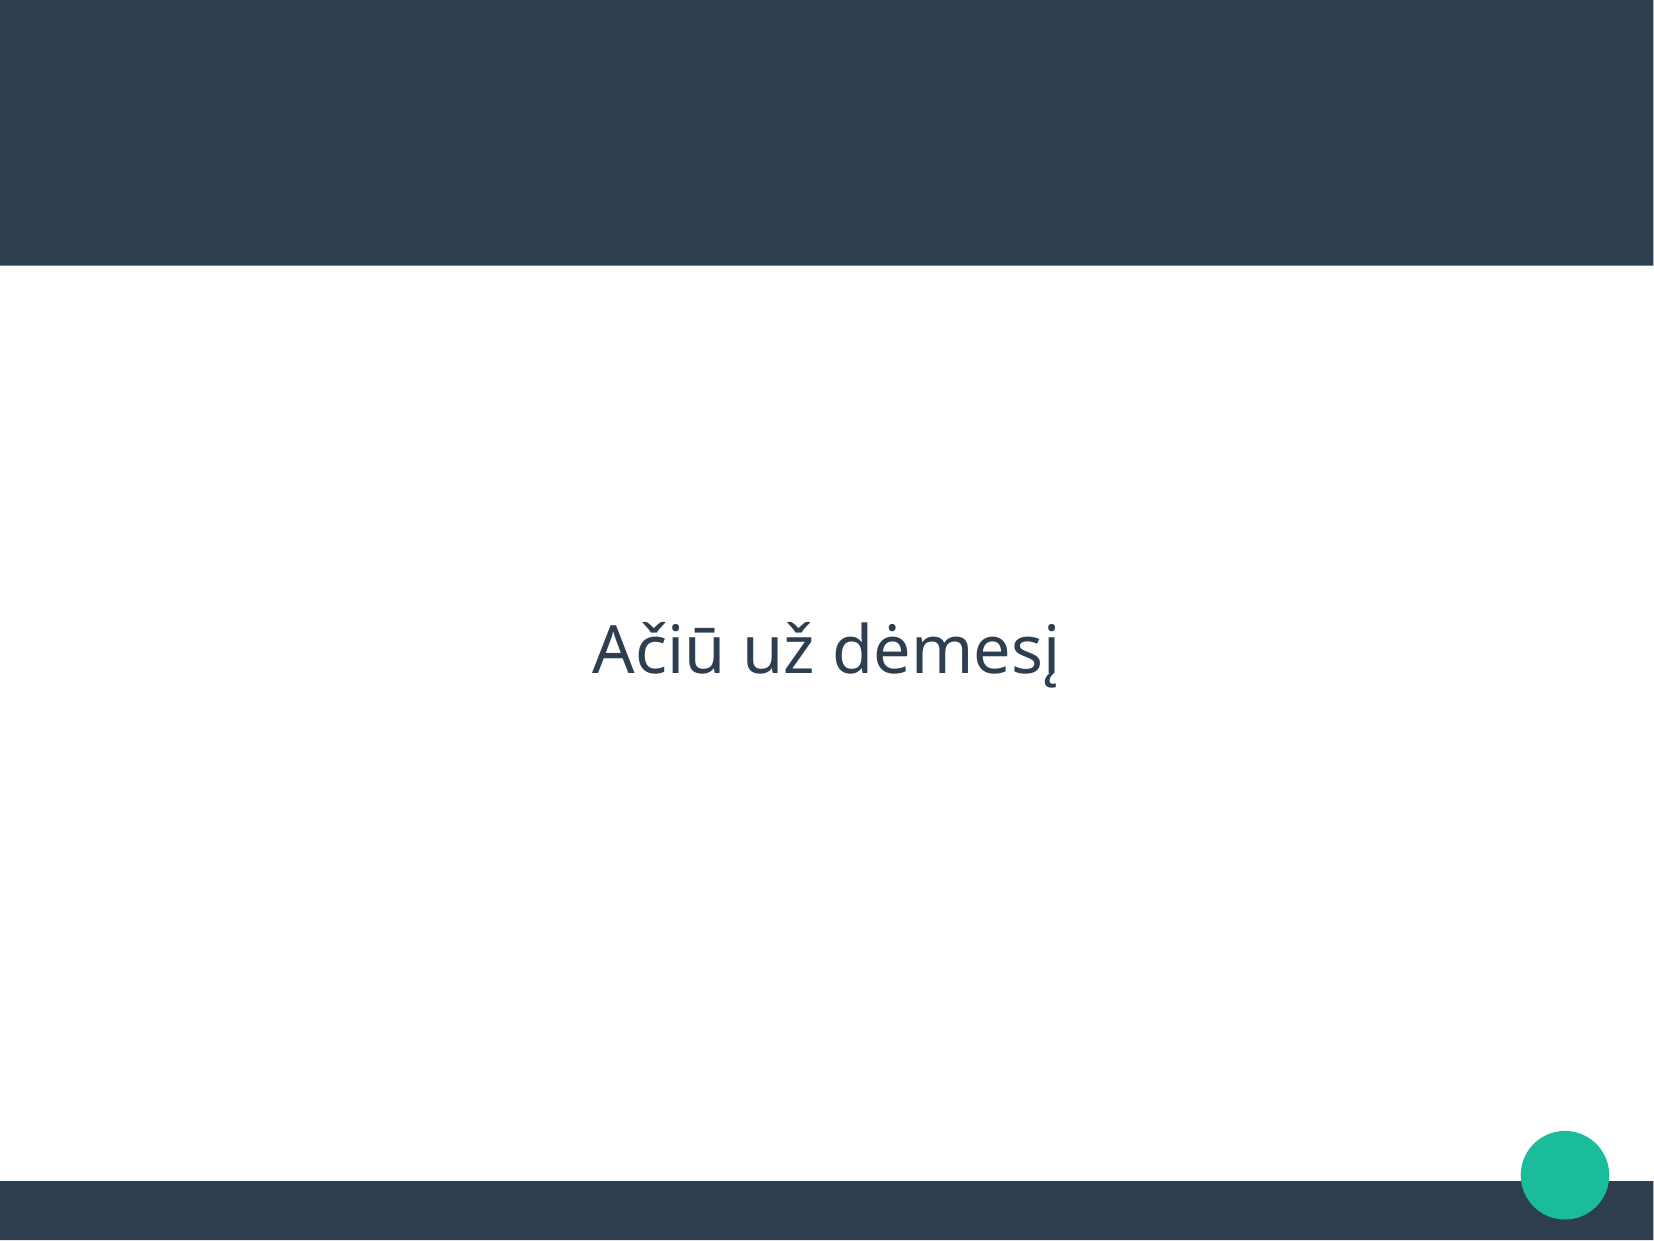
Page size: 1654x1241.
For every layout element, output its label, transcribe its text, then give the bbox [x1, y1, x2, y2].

subtitle Ačiū už dėmesį [59, 283, 1595, 1013]
